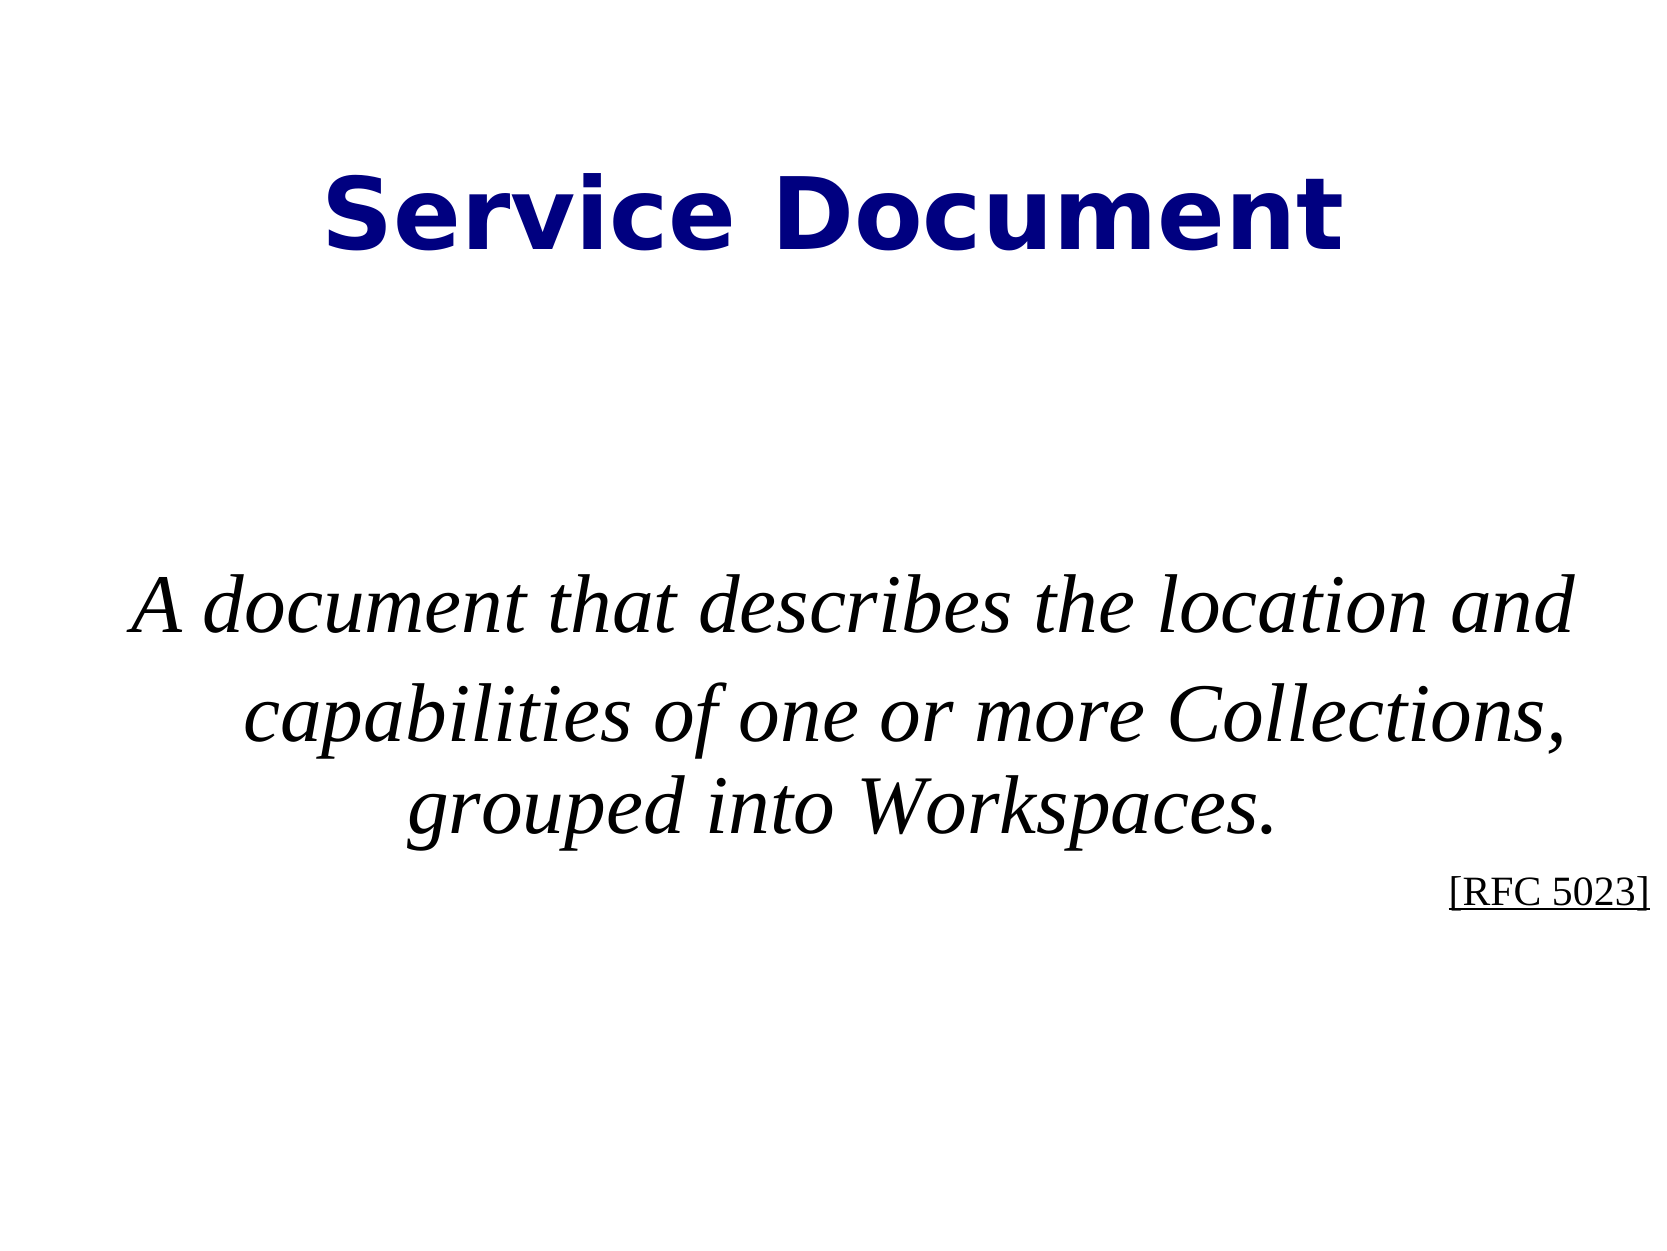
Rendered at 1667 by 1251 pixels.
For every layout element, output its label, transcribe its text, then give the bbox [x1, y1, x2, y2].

title Service Document [124, 118, 1542, 313]
subtitle A document that describes the location and capabilities of one or more Collections, grouped into Workspaces. [RFC 5023] [37, 368, 1651, 1104]
